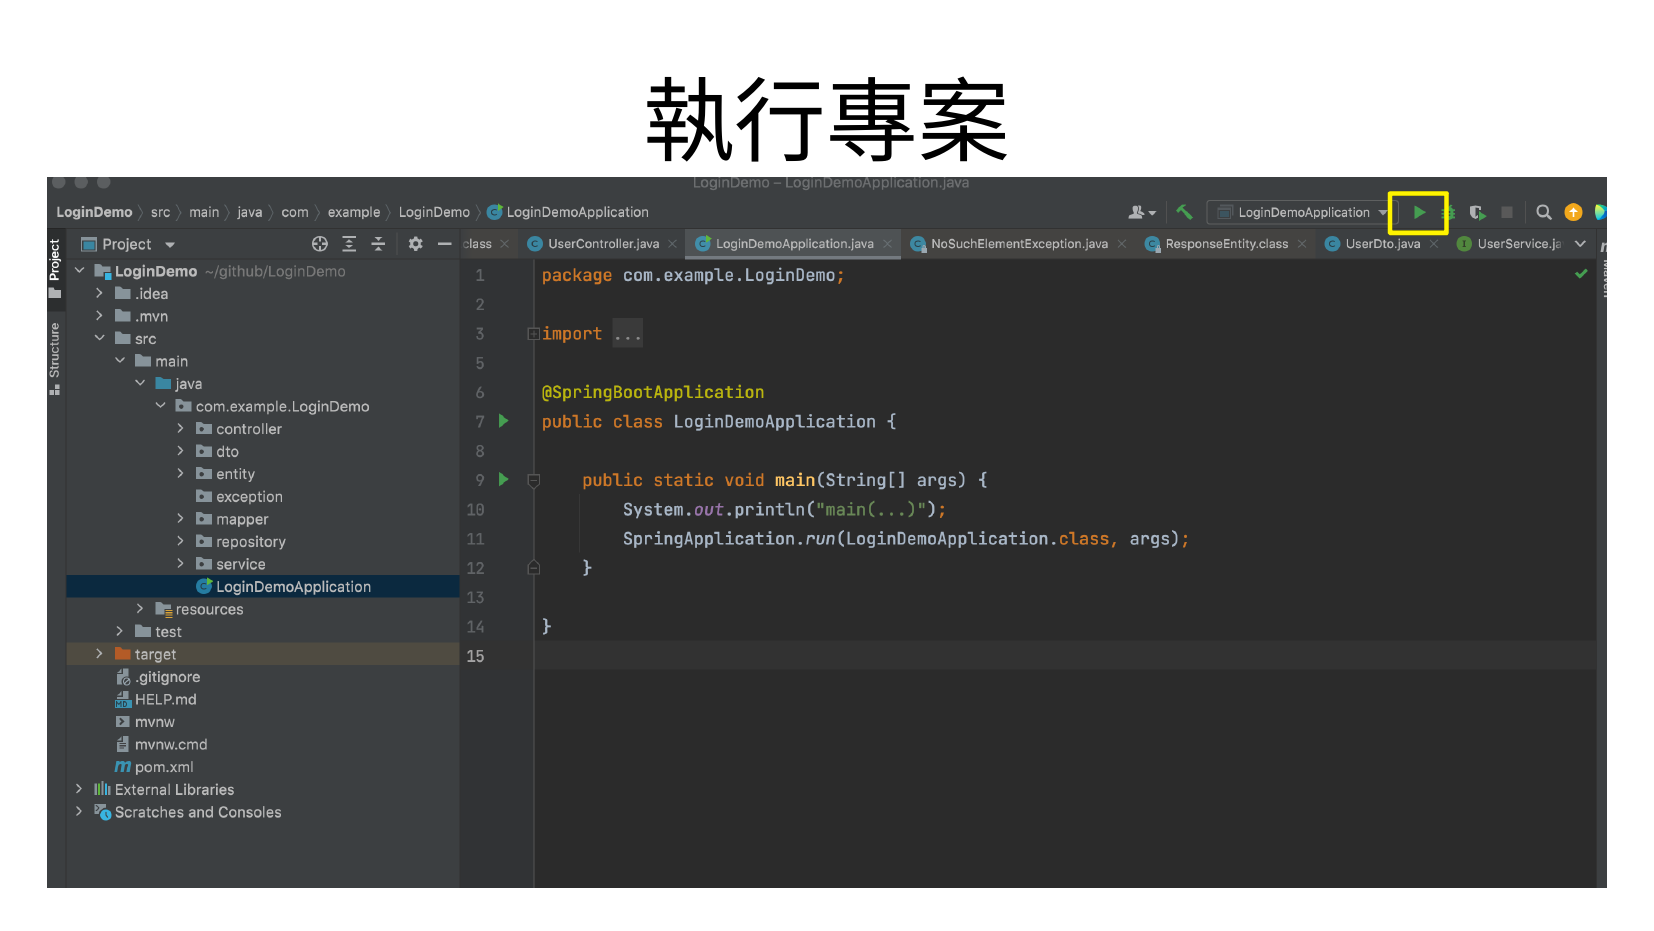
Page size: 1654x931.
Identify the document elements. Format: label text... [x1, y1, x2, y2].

picture [47, 177, 1607, 888]
title 執行專案 [82, 37, 1571, 193]
